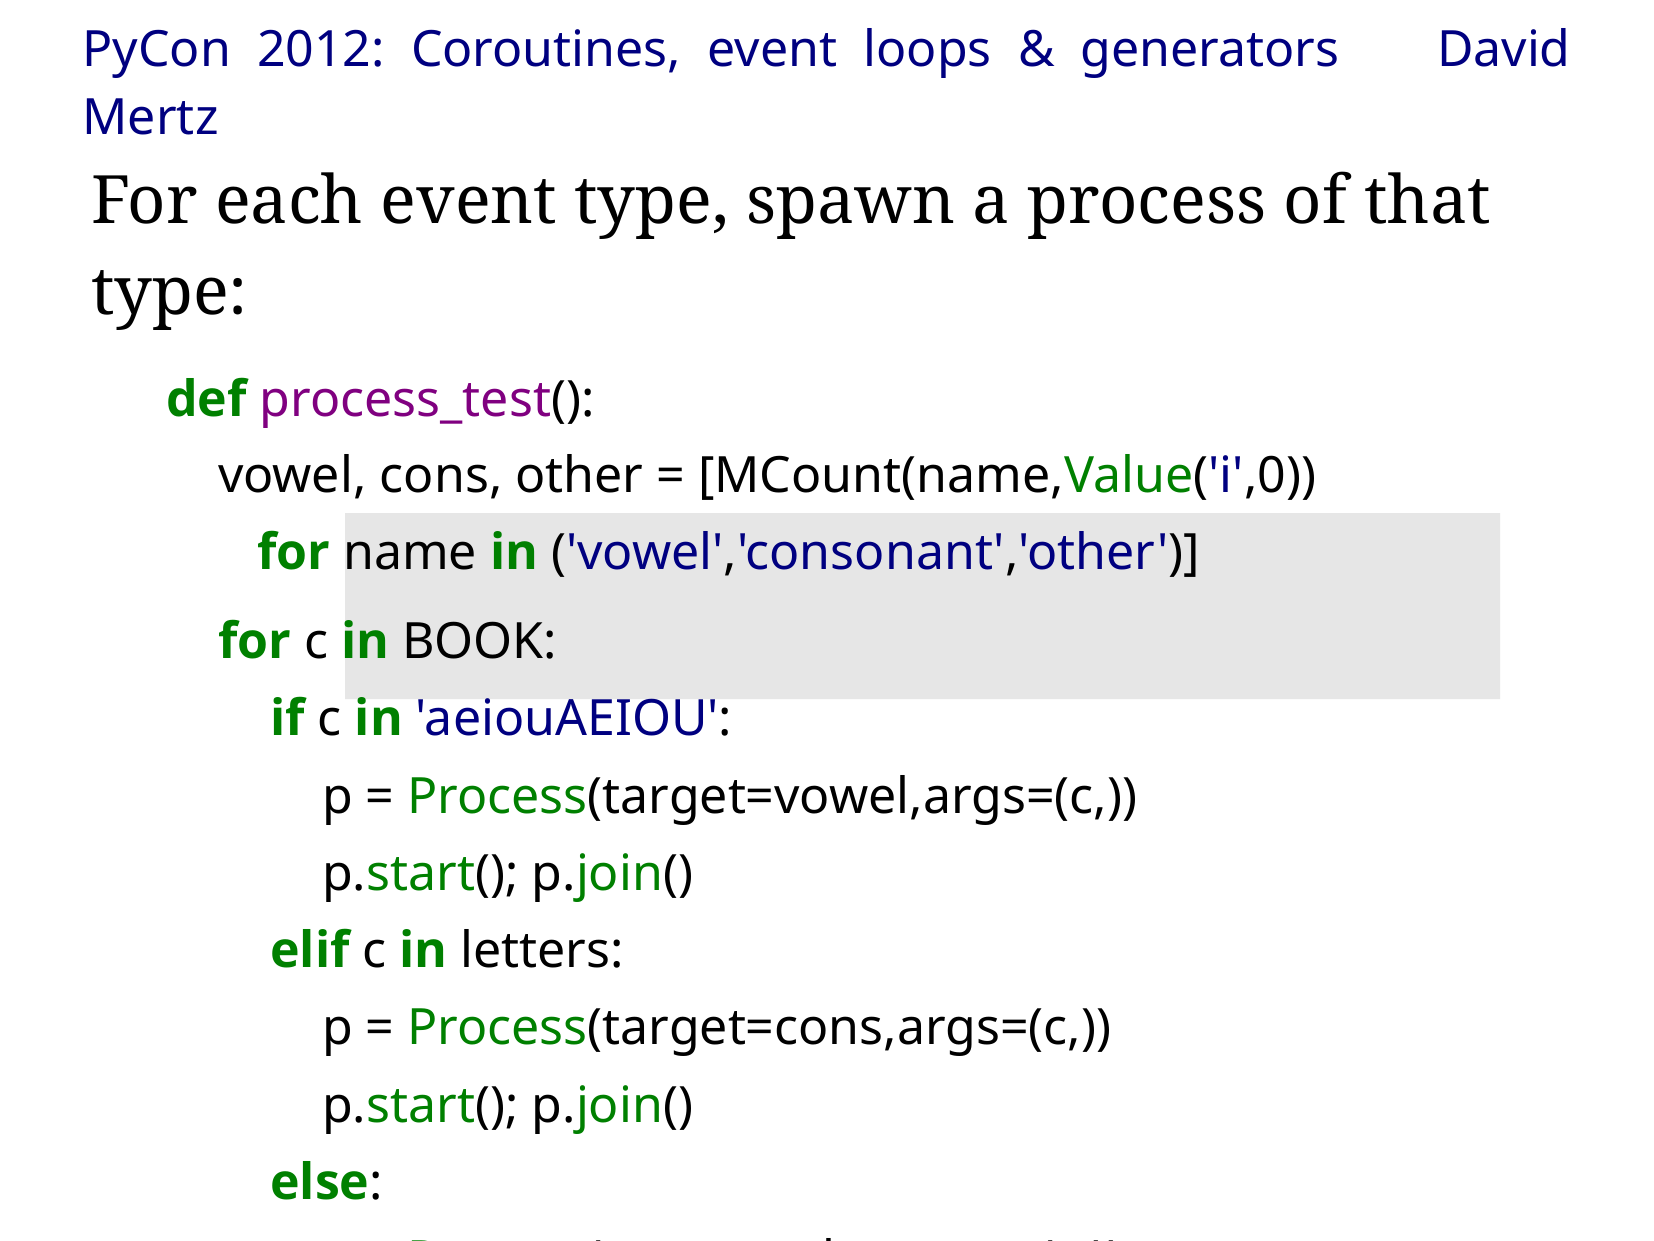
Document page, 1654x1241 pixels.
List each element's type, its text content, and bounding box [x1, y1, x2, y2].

list For each event type, spawn a process of that type: def process_test(): vowel, cons, other = [MCount(name,Value('i',0)) for name in ('vowel','consonant','other')] for c in BOOK: if c in 'aeiouAEIOU': p = Process(target=vowel,args=(c,)) p.start(); p.join() elif c in letters: p = Process(target=cons,args=(c,)) p.start(); p.join() else: p = Process(target=other,args=(c,)) p.start(); p.join() return LetterTypes(vowel, cons, other) [91, 152, 1562, 1115]
title PyCon 2012: Coroutines, event loops & generators David Mertz [82, 49, 1571, 113]
